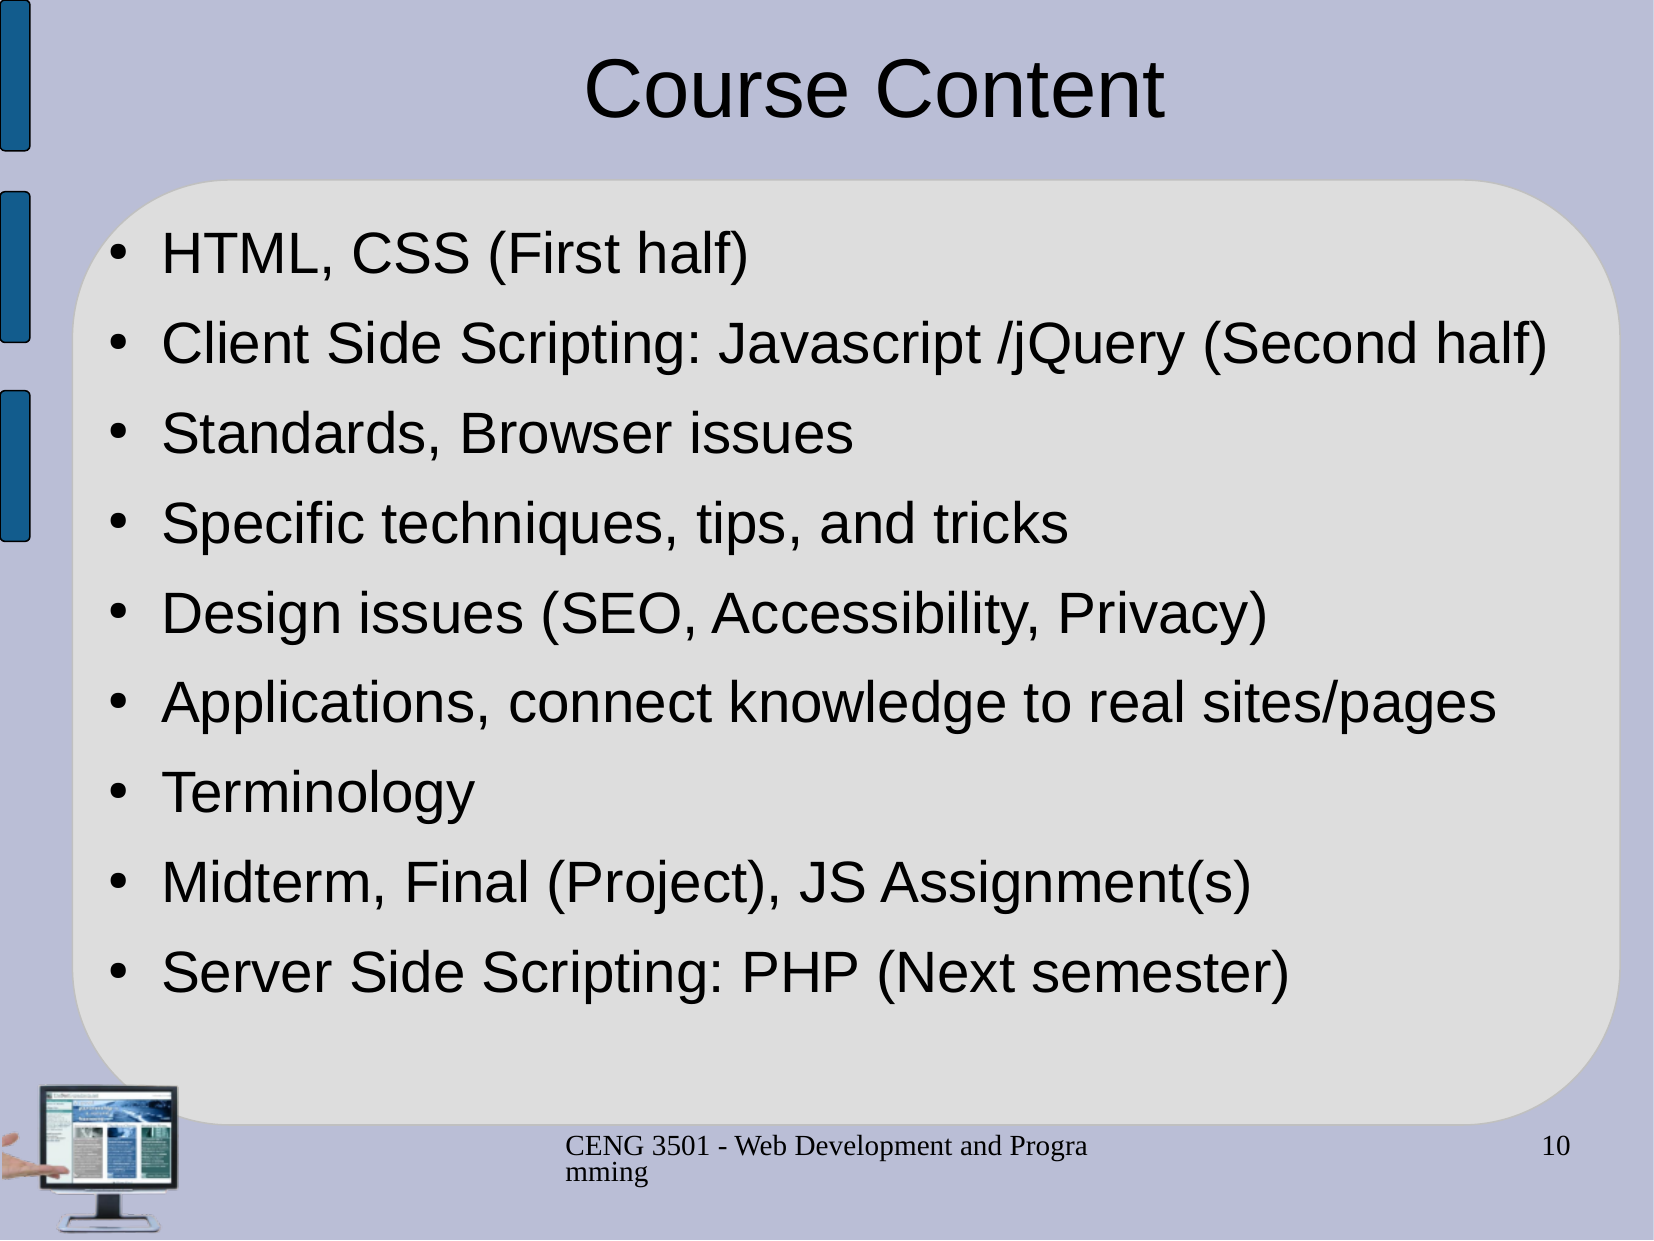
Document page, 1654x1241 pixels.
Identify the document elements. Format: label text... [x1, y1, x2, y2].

list HTML, CSS (First half) Client Side Scripting: Javascript /jQuery (Second half) Standards, Browser issues Specific techniques, tips, and tricks Design issues (SEO, Accessibility, Privacy) Applications, connect knowledge to real sites/pages Terminology Midterm, Final (Project), JS Assignment(s) Server Side Scripting: PHP (Next semester) [90, 225, 1620, 1088]
picture [2, 1079, 225, 1238]
title Course Content [112, 22, 1637, 162]
